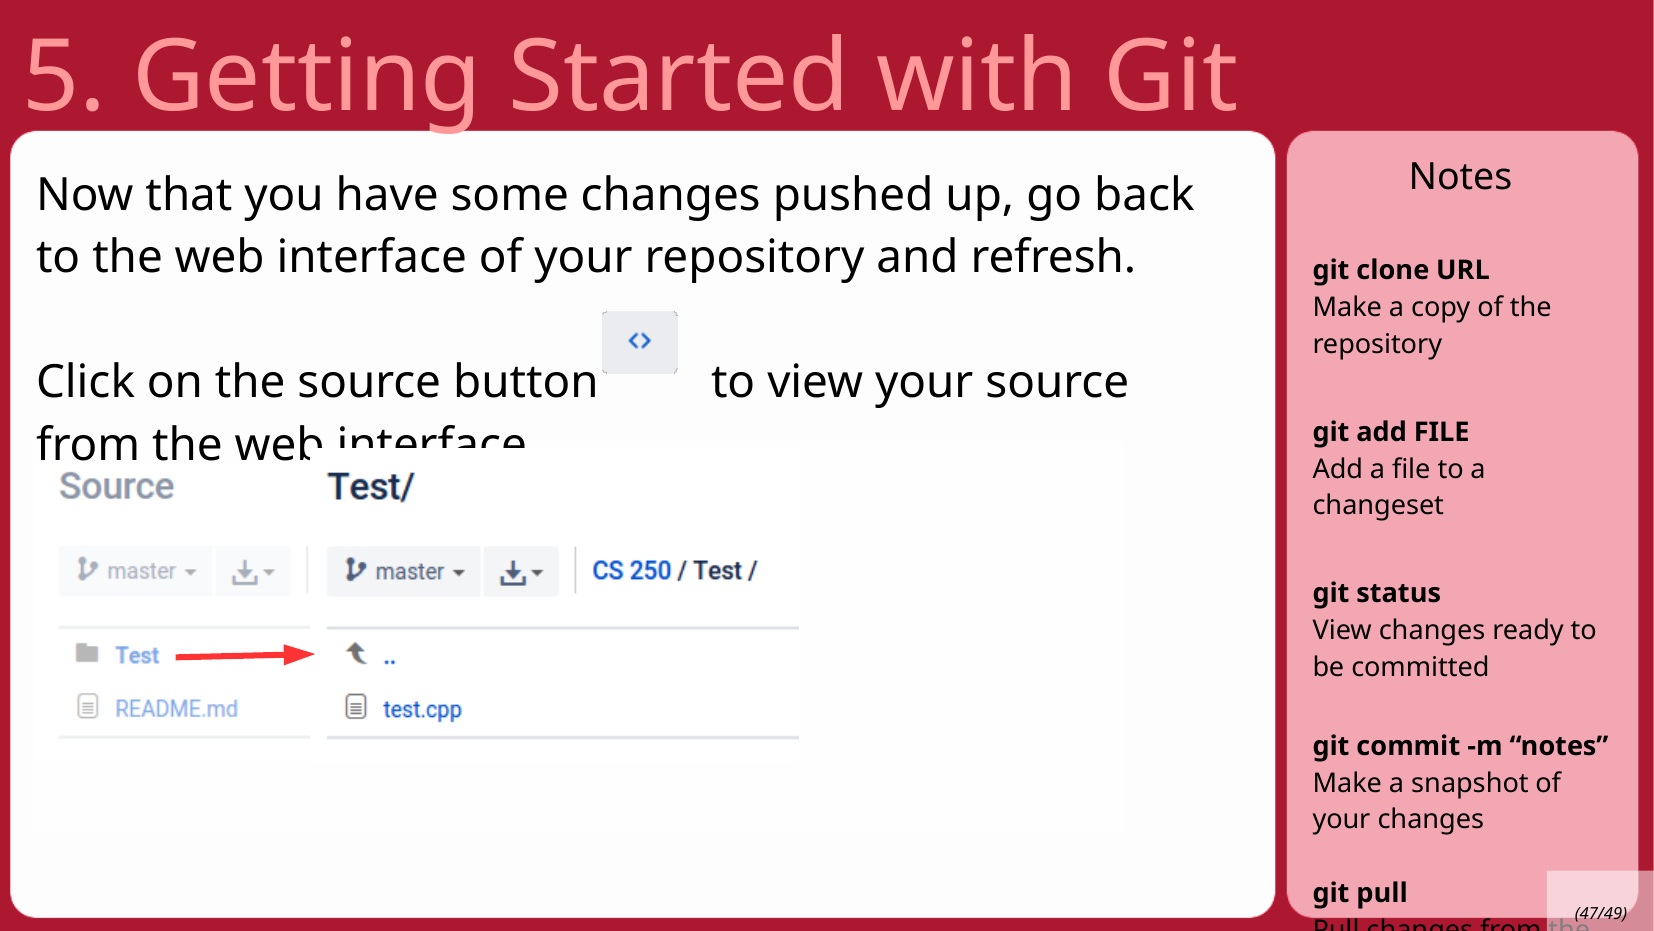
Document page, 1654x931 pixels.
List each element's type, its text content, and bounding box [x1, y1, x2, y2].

text_box [372, 441, 380, 448]
text_box [416, 441, 422, 448]
picture [1317, 922, 1324, 929]
text_box [31, 441, 1126, 834]
text_box Now that you have some changes pushed up, go back to the web interface of your repository and refresh. Click on the source button to view your source from the web interface. [35, 161, 1239, 419]
text_box Notes git clone URL Make a copy of the repository git add FILE Add a file to a changeset git status View changes ready to be committed git commit -m “notes” Make a snapshot of your changes git pull Pull changes from the server git push Push changes to server [1290, 141, 1631, 906]
text_box [446, 441, 471, 448]
picture [1503, 926, 1511, 931]
text_box [426, 441, 442, 448]
text_box [203, 441, 215, 445]
text_box [277, 441, 289, 445]
text_box [256, 441, 264, 455]
text_box [486, 441, 505, 448]
text_box [384, 441, 397, 448]
text_box [76, 441, 90, 457]
text_box [475, 441, 483, 448]
text_box [400, 441, 412, 445]
picture [1432, 926, 1440, 931]
text_box [240, 441, 248, 455]
title 5. Getting Started with Git [22, 7, 1511, 136]
picture [0, 0, 1654, 931]
text_box [321, 441, 340, 448]
text_box [344, 441, 352, 448]
text_box [356, 441, 369, 448]
text_box [508, 441, 520, 445]
text_box (<number>/49) [1546, 877, 1654, 931]
text_box [304, 441, 317, 457]
